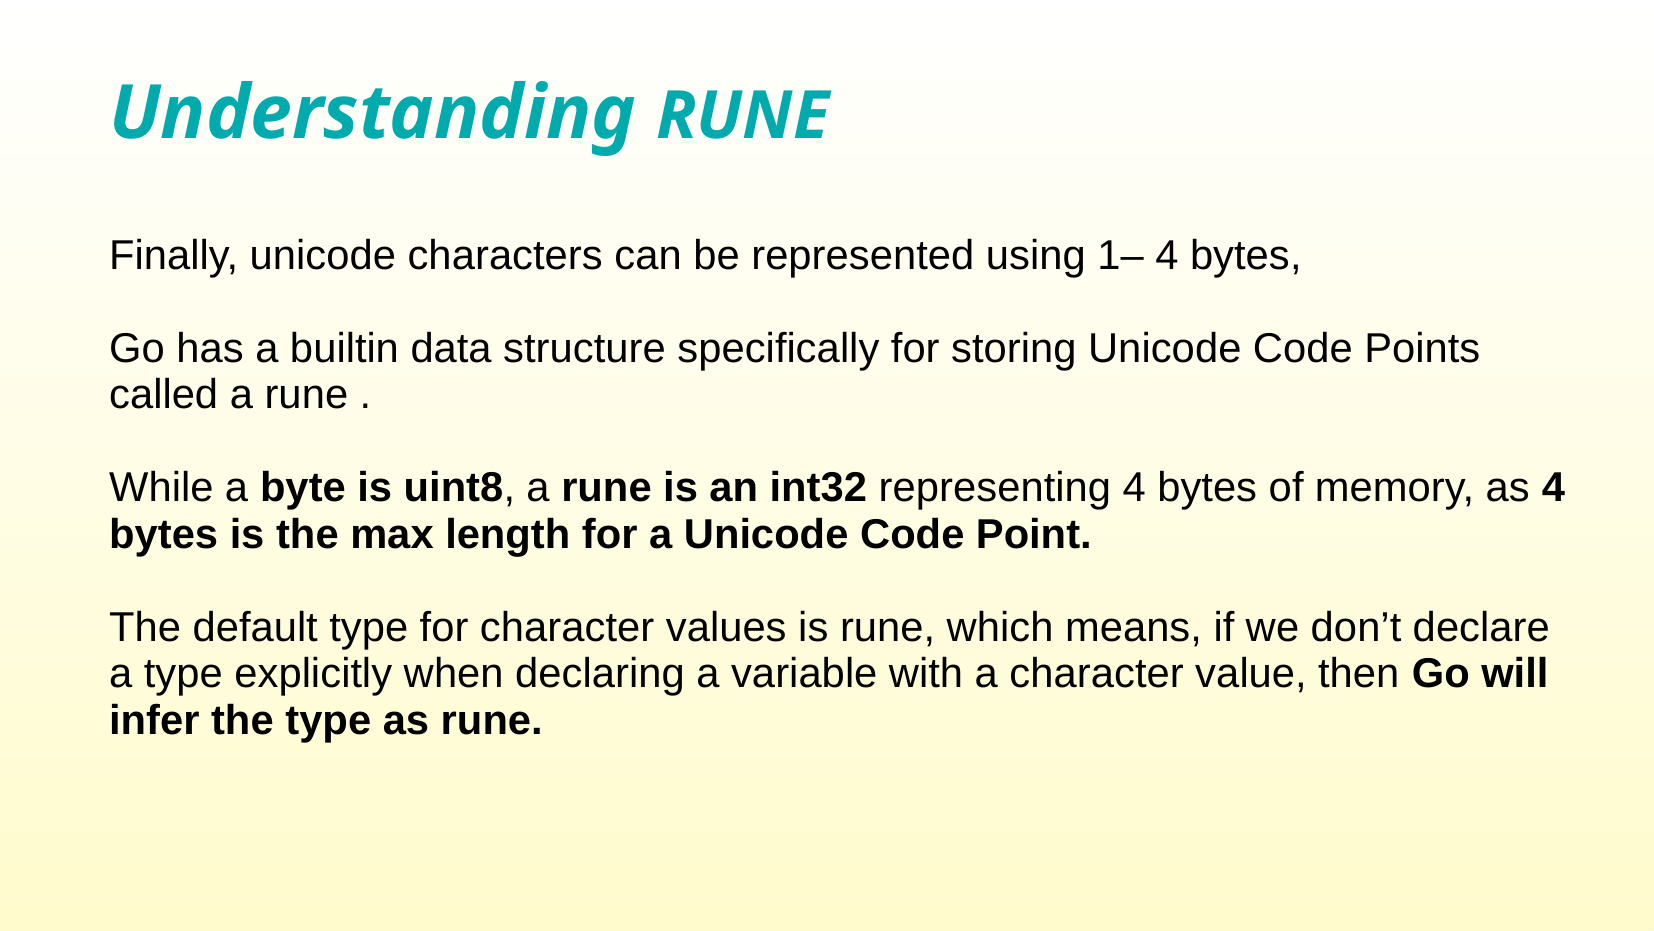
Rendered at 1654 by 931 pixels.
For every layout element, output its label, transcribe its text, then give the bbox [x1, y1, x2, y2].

text_box Finally, unicode characters can be represented using 1– 4 bytes, Go has a builtin data structure specifically for storing Unicode Code Points called a rune . While a byte is uint8, a rune is an int32 representing 4 bytes of memory, as 4 bytes is the max length for a Unicode Code Point. The default type for character values is rune, which means, if we don’t declare a type explicitly when declaring a variable with a character value, then Go will infer the type as rune. [94, 224, 1583, 768]
text_box Understanding RUNE [94, 51, 1501, 154]
